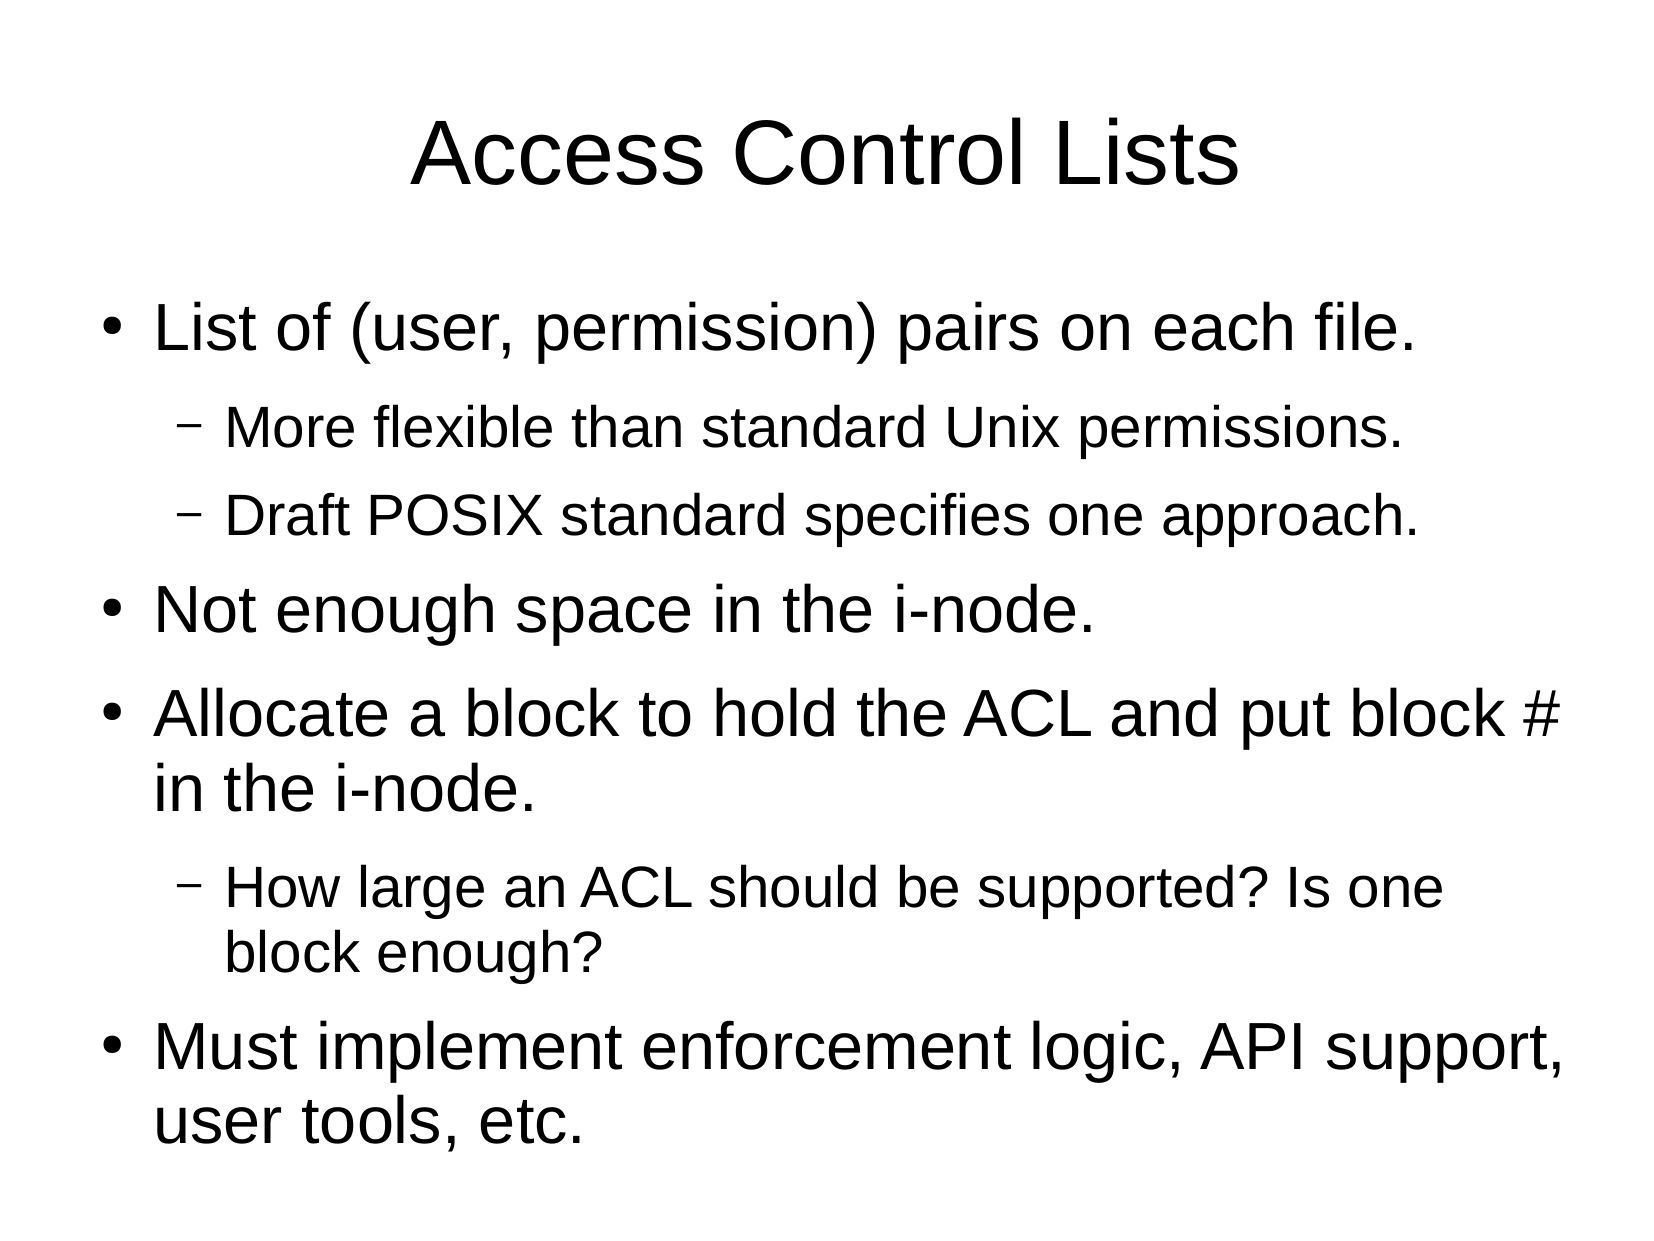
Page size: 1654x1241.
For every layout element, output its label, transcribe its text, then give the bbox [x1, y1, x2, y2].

list List of (user, permission) pairs on each file. More flexible than standard Unix permissions. Draft POSIX standard specifies one approach. Not enough space in the i-node. Allocate a block to hold the ACL and put block # in the i-node. How large an ACL should be supported? Is one block enough? Must implement enforcement logic, API support, user tools, etc. [82, 290, 1571, 1158]
title Access Control Lists [82, 49, 1571, 257]
